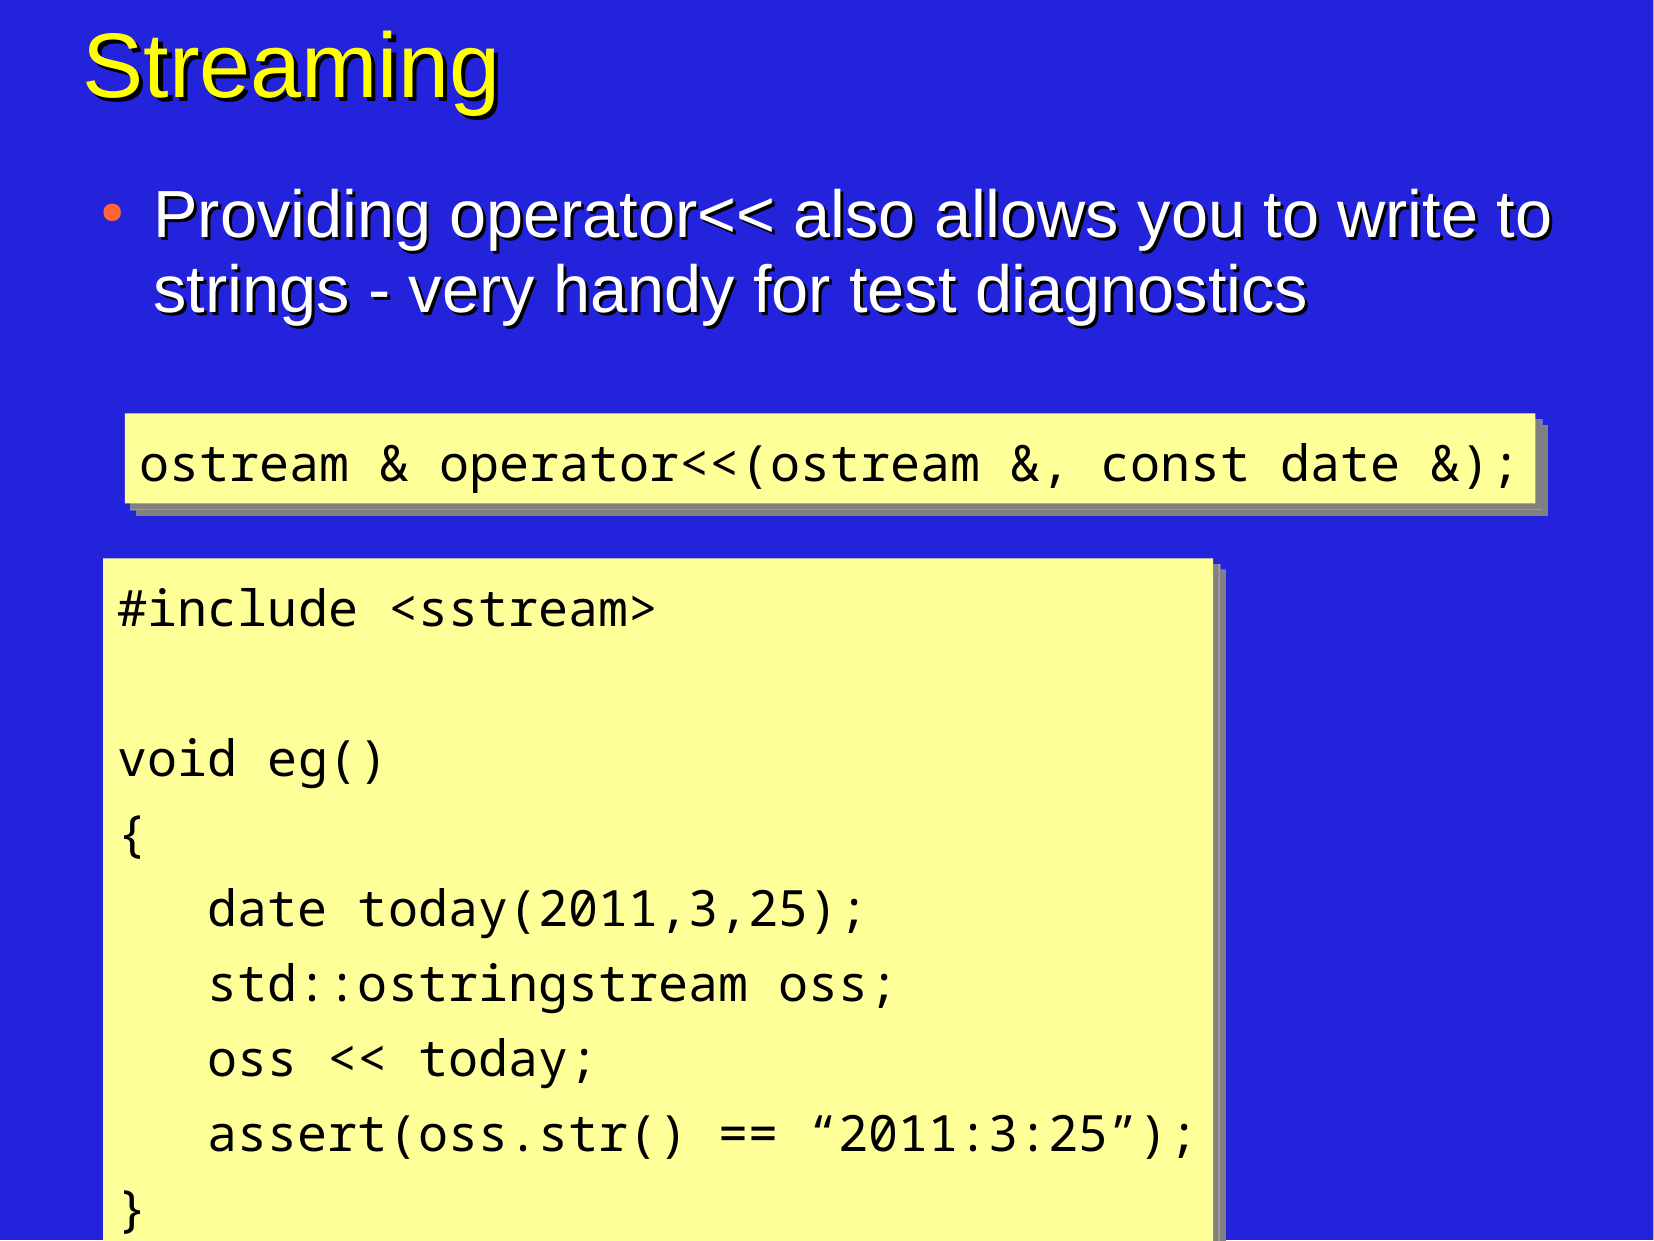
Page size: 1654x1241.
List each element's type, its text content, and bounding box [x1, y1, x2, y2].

text_box ostream & operator<<(ostream &, const date &); [124, 413, 1536, 504]
title Streaming [82, 2, 1571, 130]
list Providing operator<< also allows you to write to strings - very handy for test diagnostics [82, 177, 1571, 1182]
text_box #include <sstream> void eg() { date today(2011,3,25); std::ostringstream oss; oss << today; assert(oss.str() == “2011:3:25”); } [103, 558, 1214, 1241]
